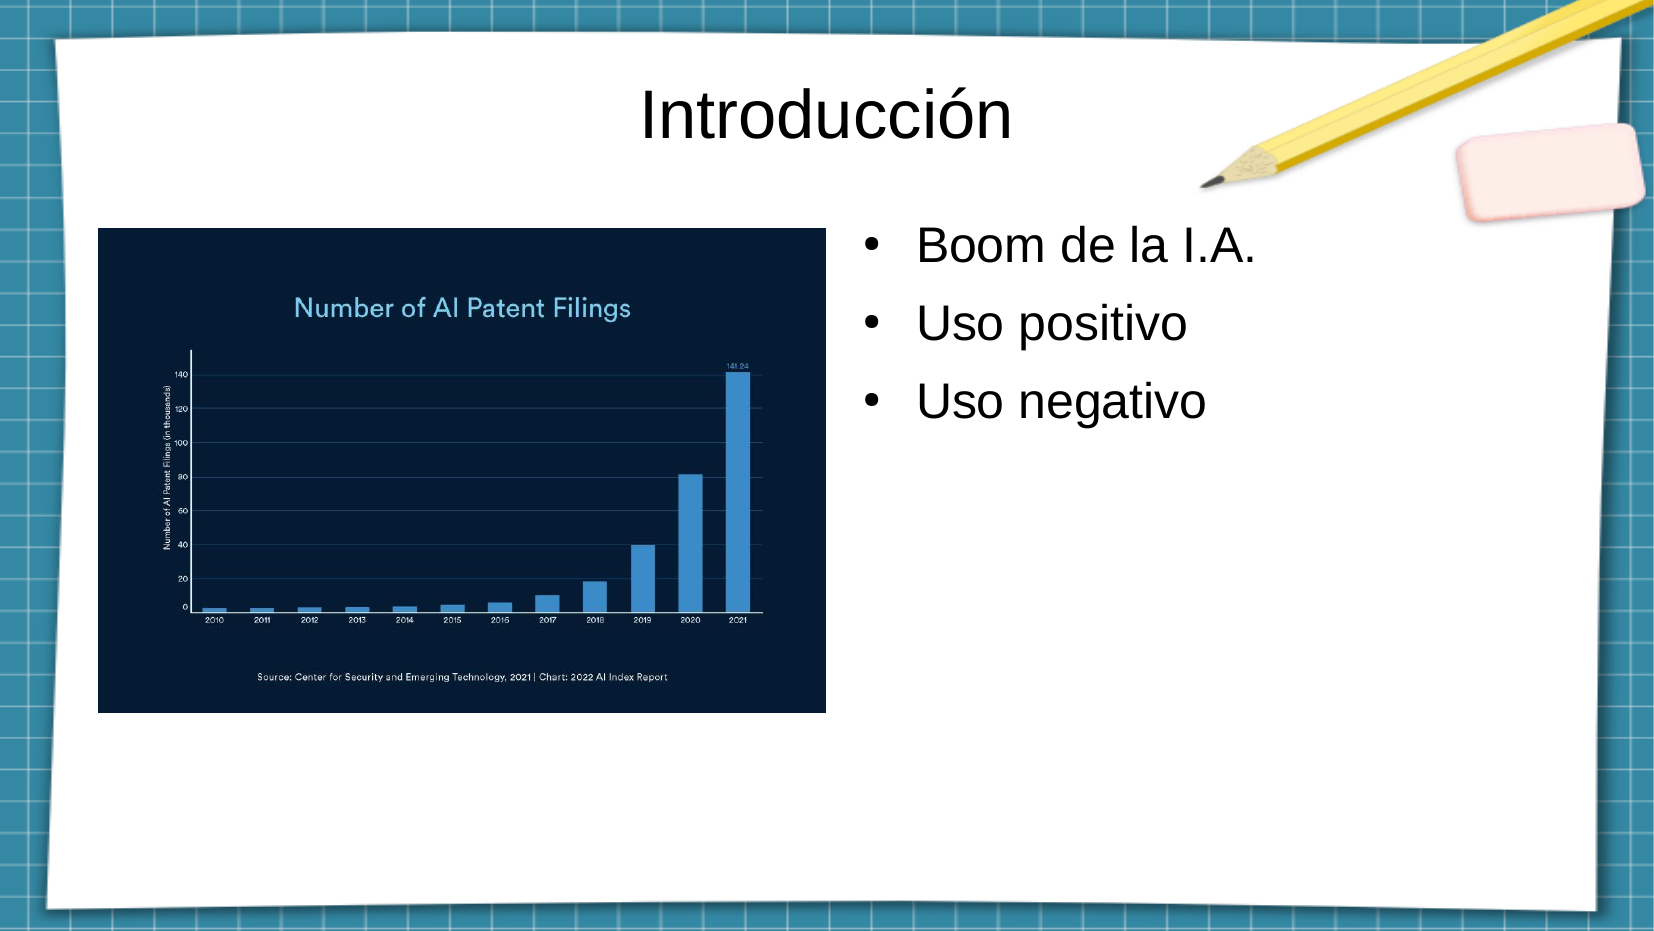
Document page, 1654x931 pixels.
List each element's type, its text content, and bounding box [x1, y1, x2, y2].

list Boom de la I.A. Uso positivo Uso negativo [845, 217, 1572, 758]
picture [0, 0, 1654, 931]
title Introducción [82, 37, 1571, 193]
